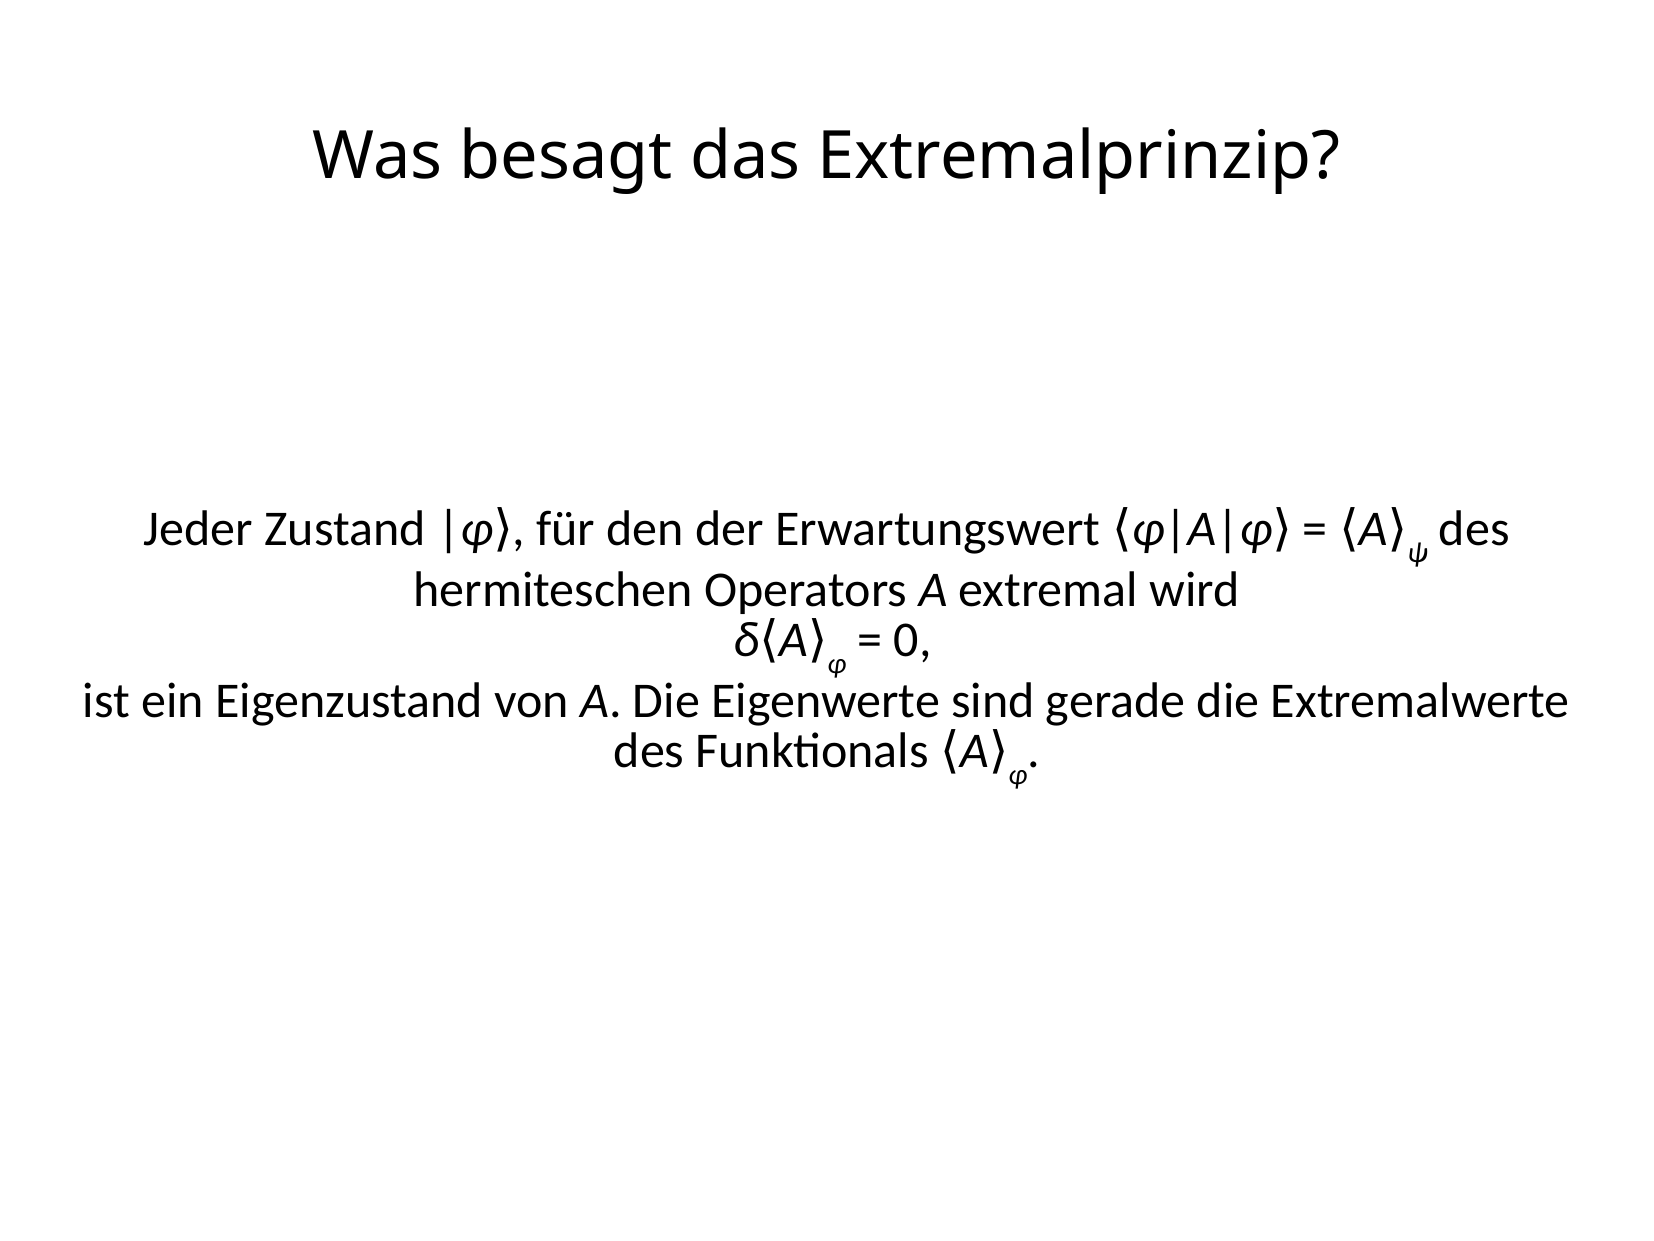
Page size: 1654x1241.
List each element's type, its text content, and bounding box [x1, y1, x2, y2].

title Was besagt das Extremalprinzip? [82, 49, 1571, 257]
subtitle Jeder Zustand |φ⟩, für den der Erwartungswert ⟨φ|A|φ⟩ = ⟨A⟩ψ des hermiteschen Operators A extremal wird δ⟨A⟩φ = 0, ist ein Eigenzustand von A. Die Eigenwerte sind gerade die Extremalwerte des Funktionals ⟨A⟩φ. [82, 290, 1571, 1010]
